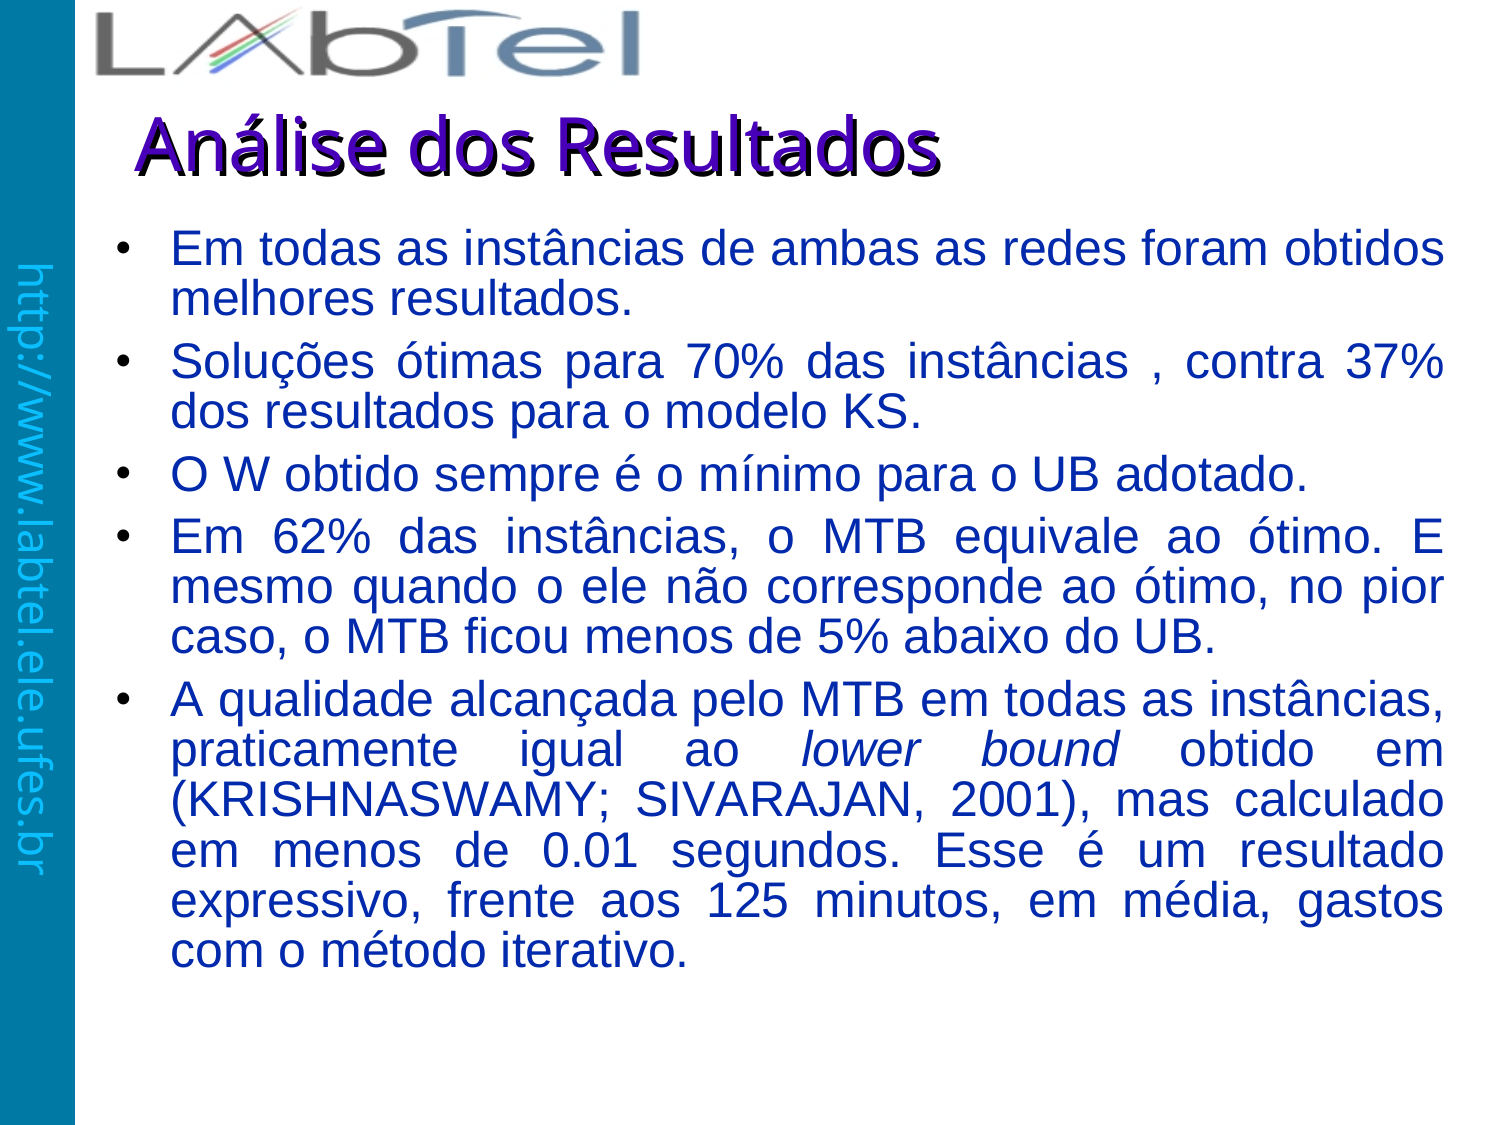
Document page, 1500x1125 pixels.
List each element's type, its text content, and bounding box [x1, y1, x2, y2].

title Análise dos Resultados [99, 42, 1461, 202]
list Em todas as instâncias de ambas as redes foram obtidos melhores resultados. Soluções ótimas para 70% das instâncias , contra 37% dos resultados para o modelo KS. O W obtido sempre é o mínimo para o UB adotado. Em 62% das instâncias, o MTB equivale ao ótimo. E mesmo quando o ele não corresponde ao ótimo, no pior caso, o MTB ficou menos de 5% abaixo do UB. A qualidade alcançada pelo MTB em todas as instâncias, praticamente igual ao lower bound obtido em (KRISHNASWAMY; SIVARAJAN, 2001), mas calculado em menos de 0.01 segundos. Esse é um resultado expressivo, frente aos 125 minutos, em média, gastos com o método iterativo. [99, 202, 1461, 1063]
picture [76, 0, 675, 88]
